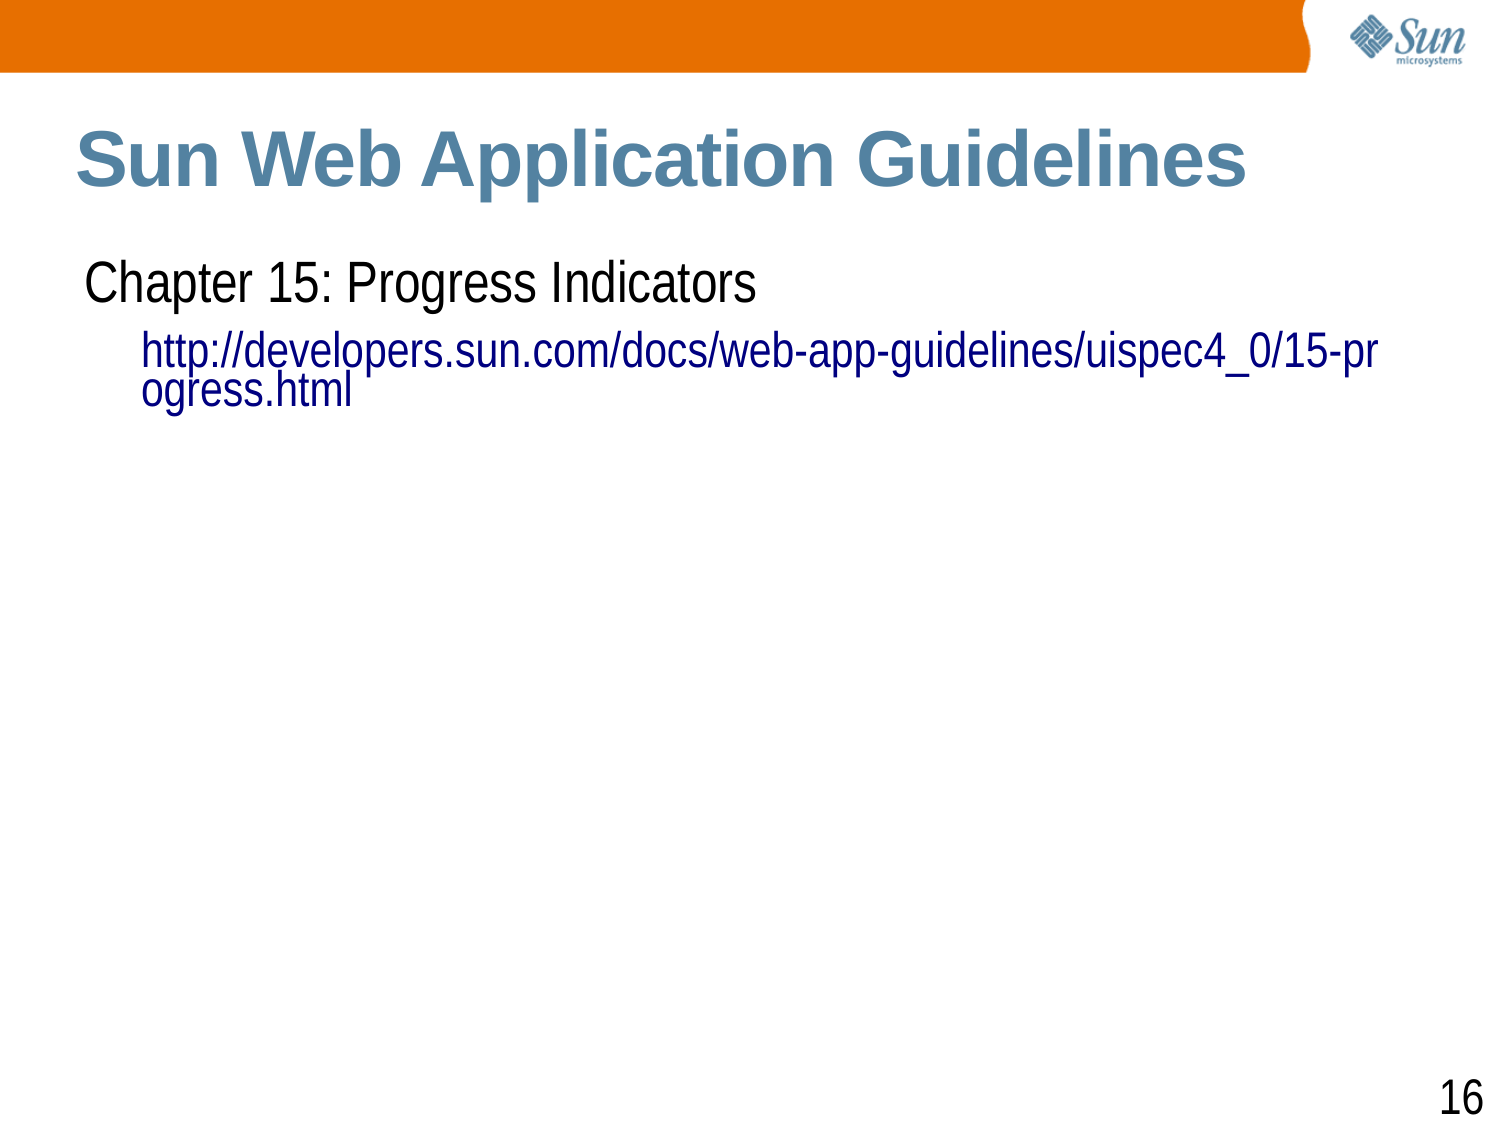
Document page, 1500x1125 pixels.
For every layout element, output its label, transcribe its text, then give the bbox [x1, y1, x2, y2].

title Sun Web Application Guidelines [75, 122, 1438, 228]
picture [0, 0, 1500, 75]
list Chapter 15: Progress Indicators http://developers.sun.com/docs/web-app-guidelines/uispec4_0/15-progress.html [64, 257, 1402, 952]
